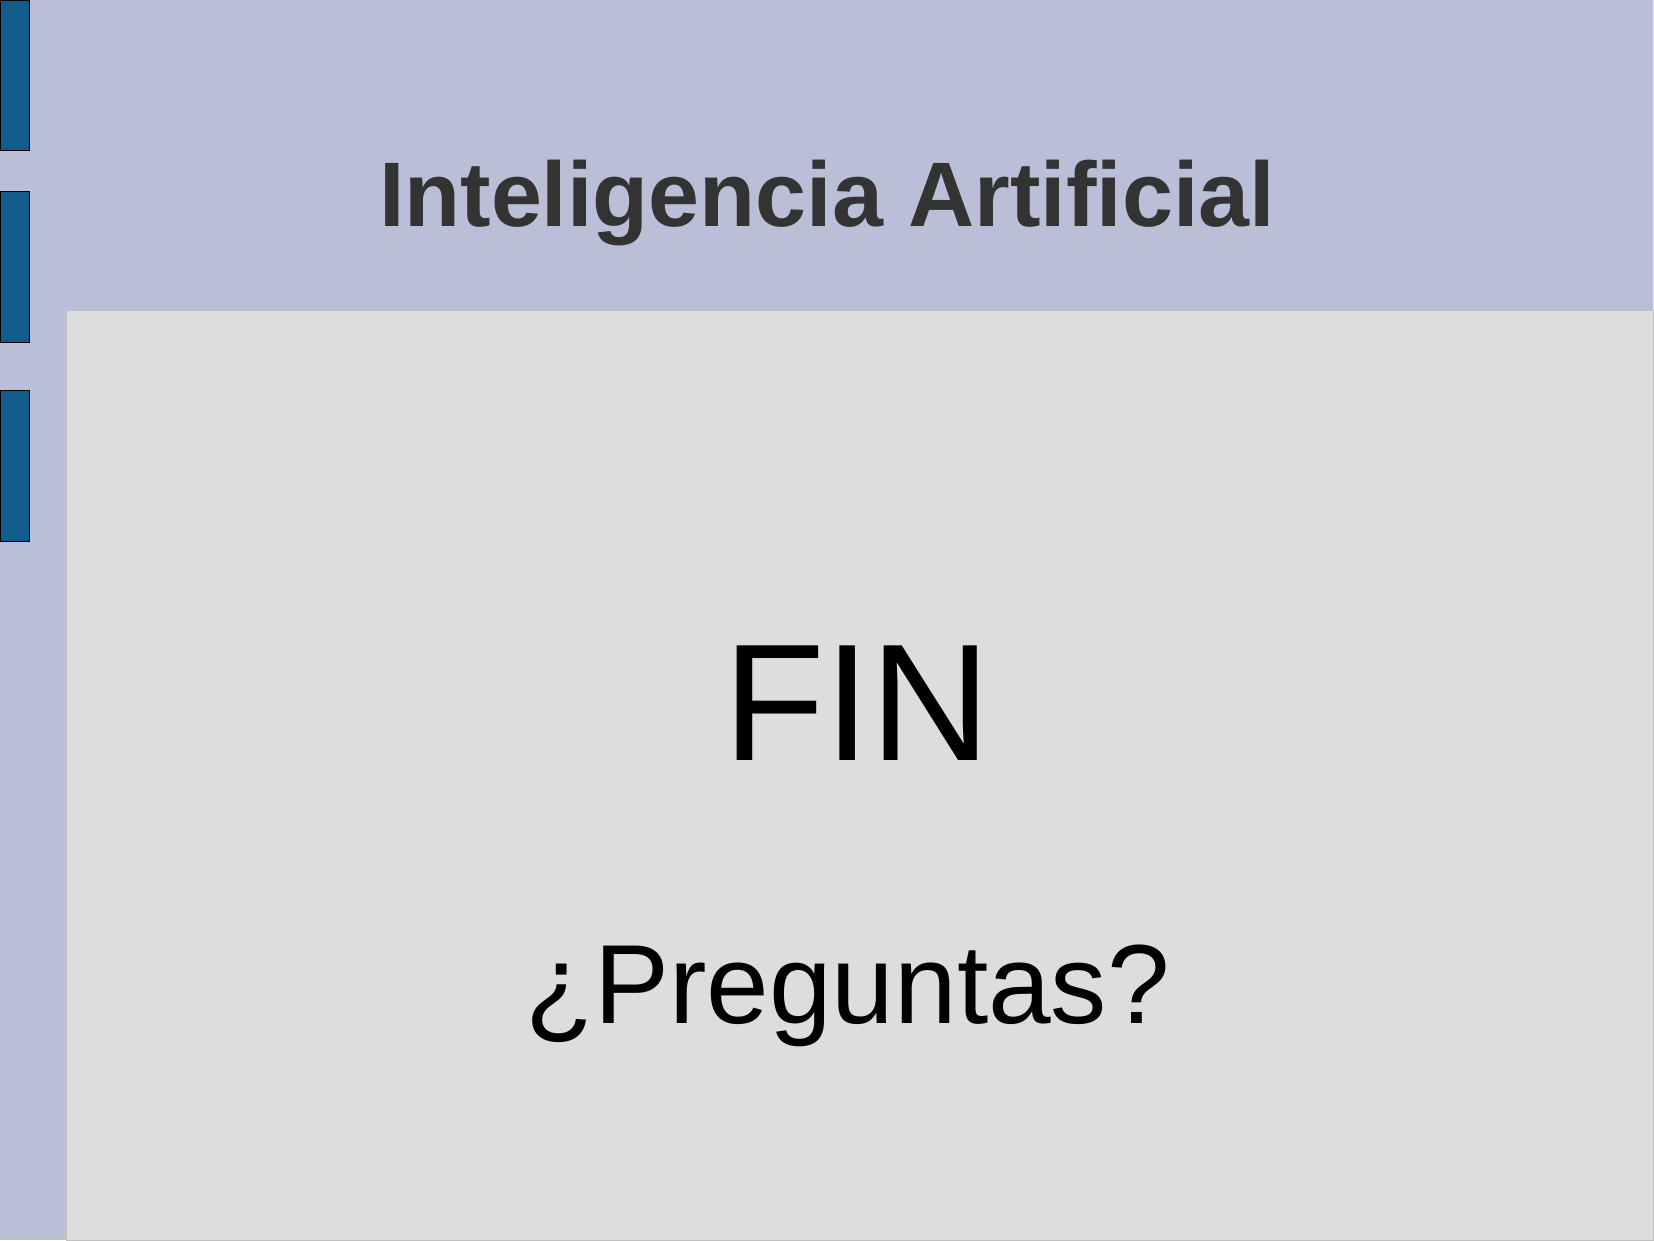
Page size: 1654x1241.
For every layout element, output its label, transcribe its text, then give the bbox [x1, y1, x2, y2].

subtitle FIN ¿Preguntas? [121, 344, 1534, 1127]
title Inteligencia Artificial [121, 98, 1534, 291]
